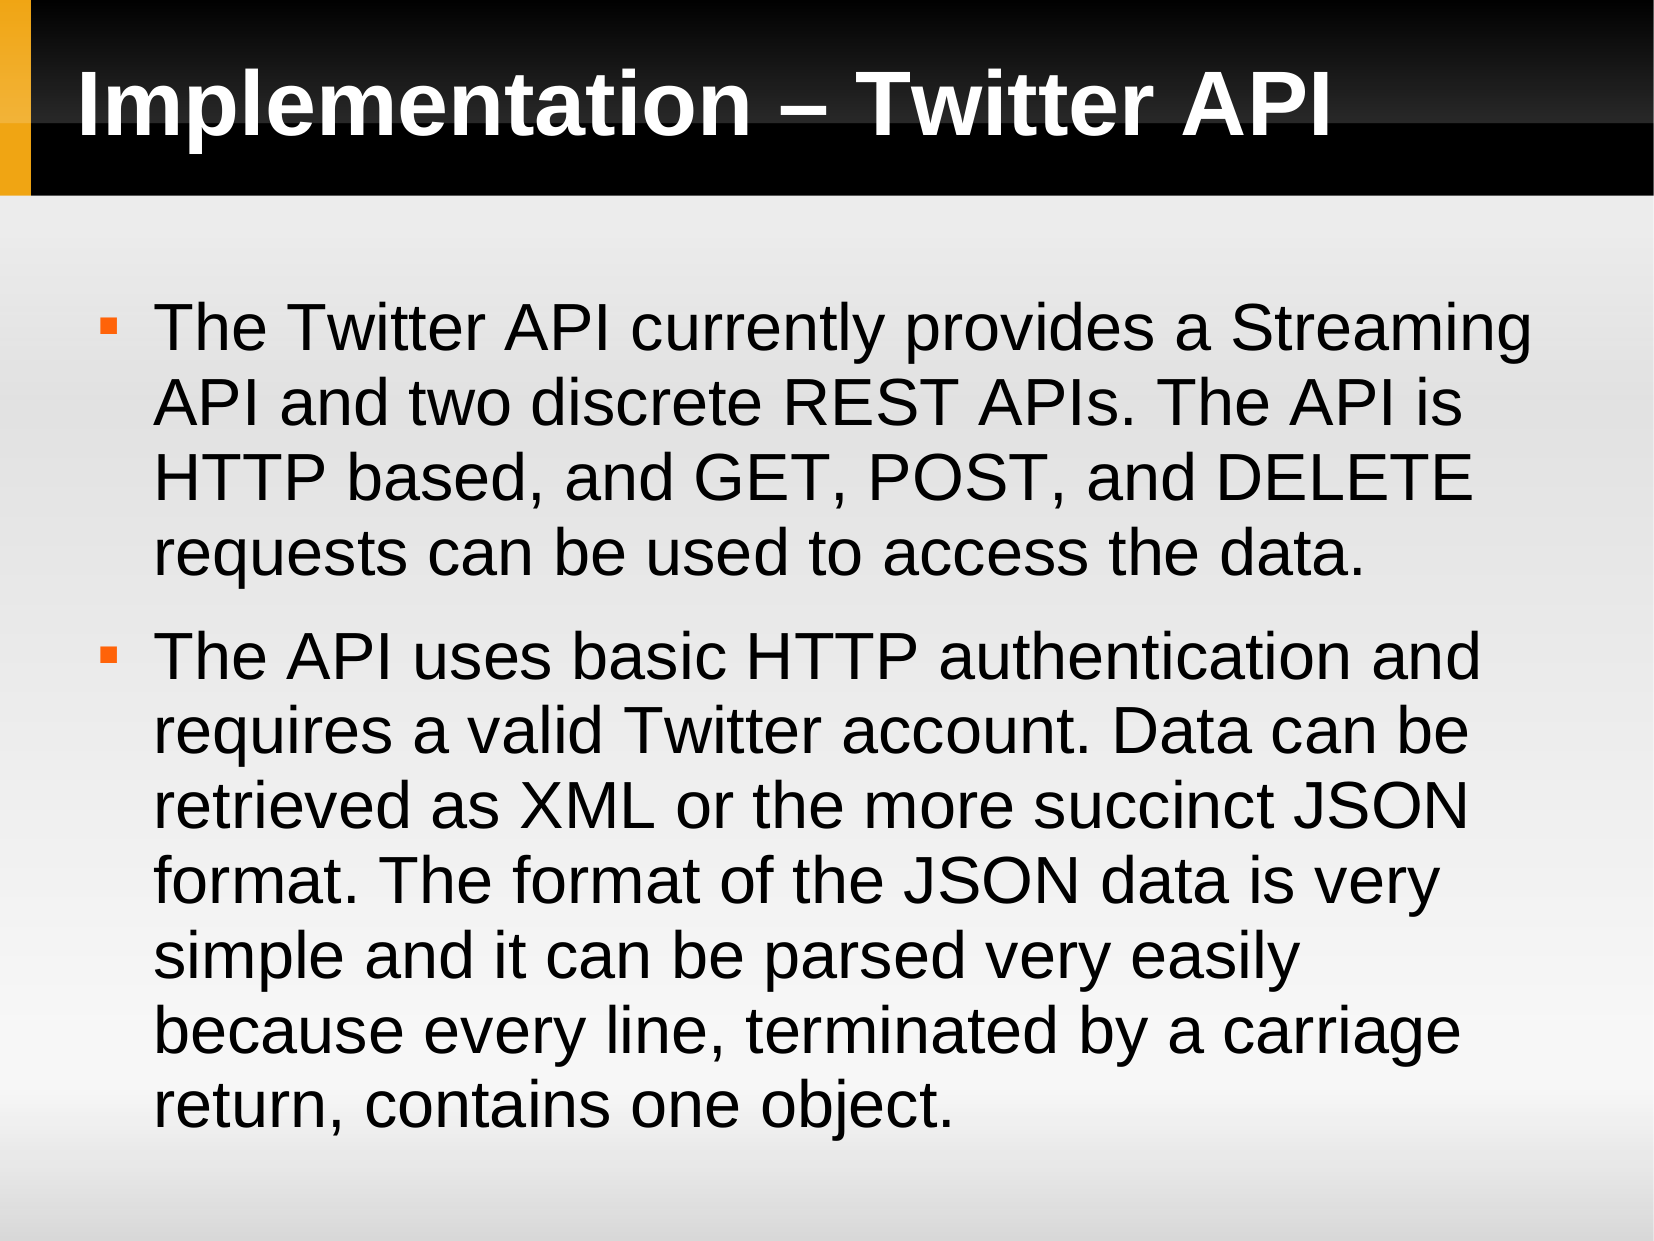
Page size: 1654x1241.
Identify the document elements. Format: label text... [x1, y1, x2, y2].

picture [0, 0, 1654, 1241]
list The Twitter API currently provides a Streaming API and two discrete REST APIs. The API is HTTP based, and GET, POST, and DELETE requests can be used to access the data. The API uses basic HTTP authentication and requires a valid Twitter account. Data can be retrieved as XML or the more succinct JSON format. The format of the JSON data is very simple and it can be parsed very easily because every line, terminated by a carriage return, contains one object. [82, 290, 1571, 1143]
title Implementation – Twitter API [76, 0, 1565, 208]
